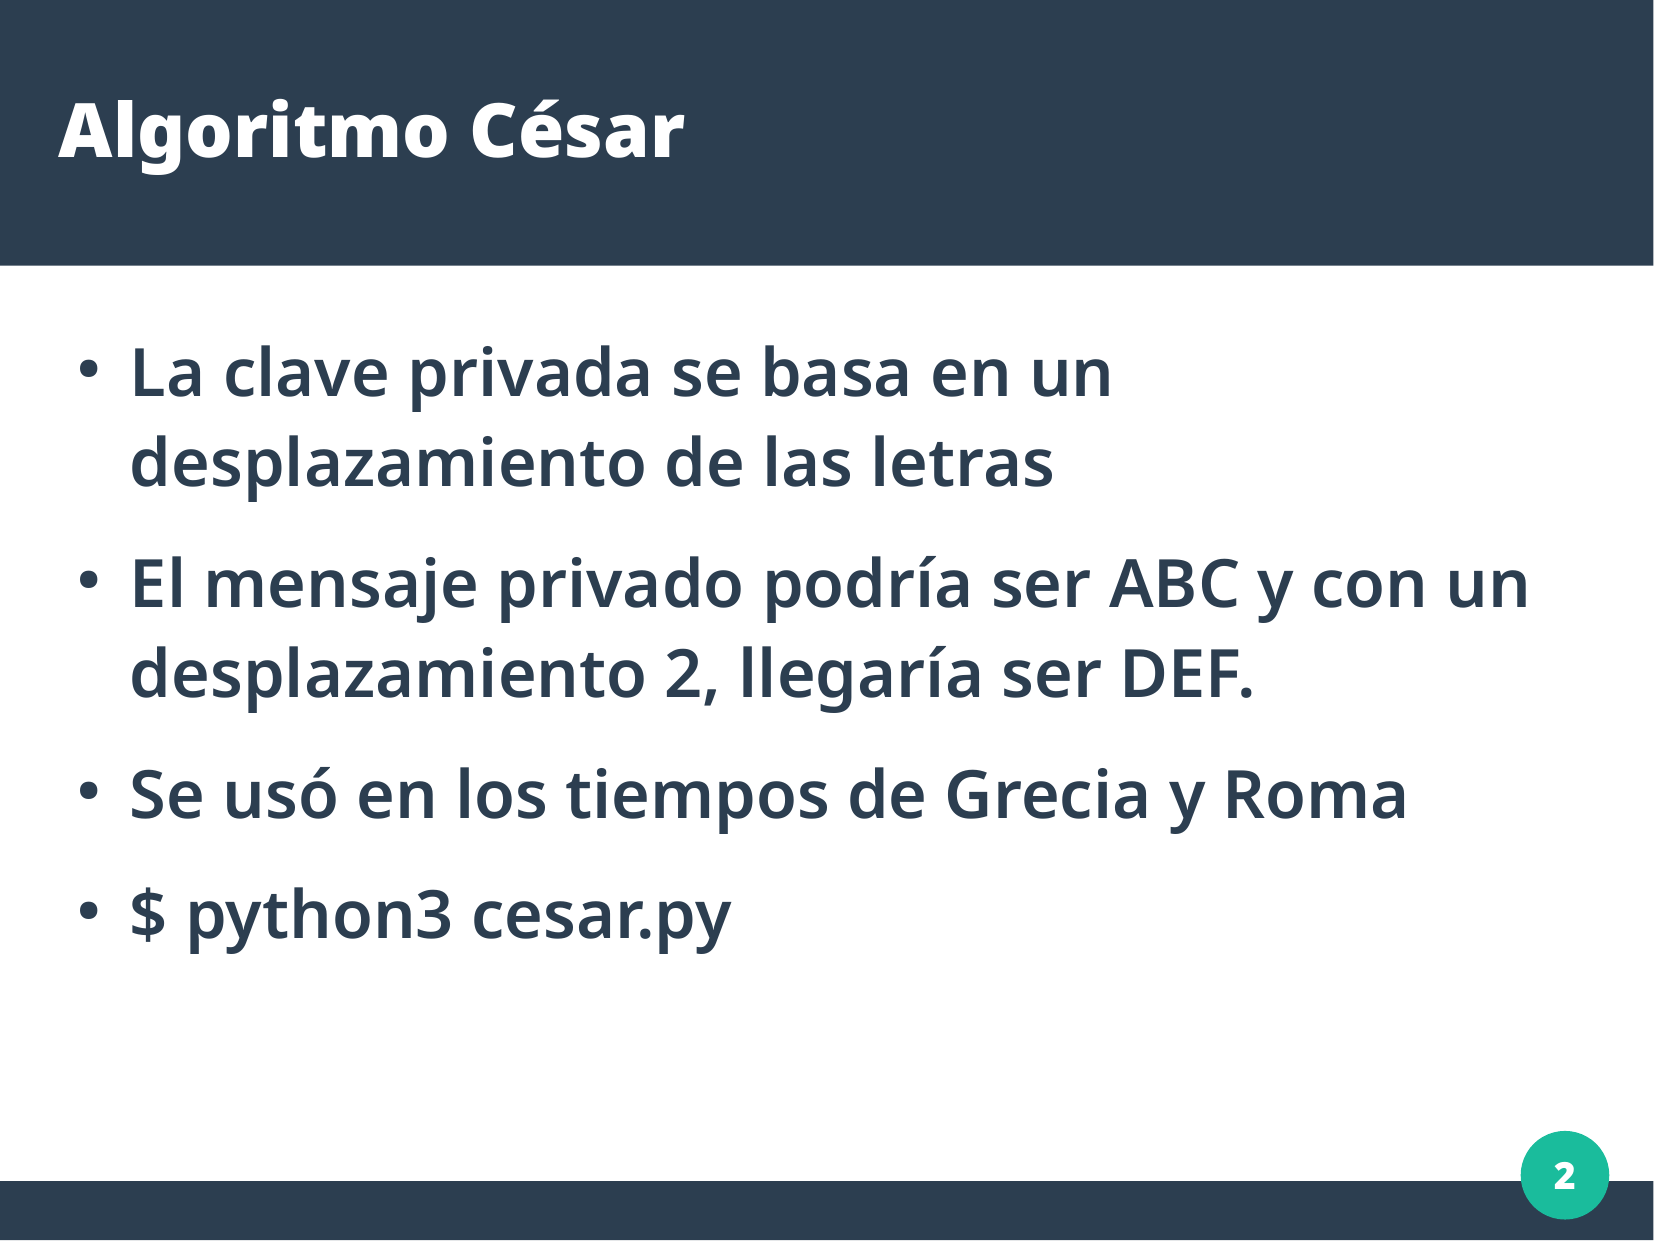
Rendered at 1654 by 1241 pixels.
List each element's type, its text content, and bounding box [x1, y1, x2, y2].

title Algoritmo César [59, 49, 1595, 207]
list La clave privada se basa en un desplazamiento de las letras El mensaje privado podría ser ABC y con un desplazamiento 2, llegaría ser DEF. Se usó en los tiempos de Grecia y Roma $ python3 cesar.py [59, 324, 1595, 1152]
